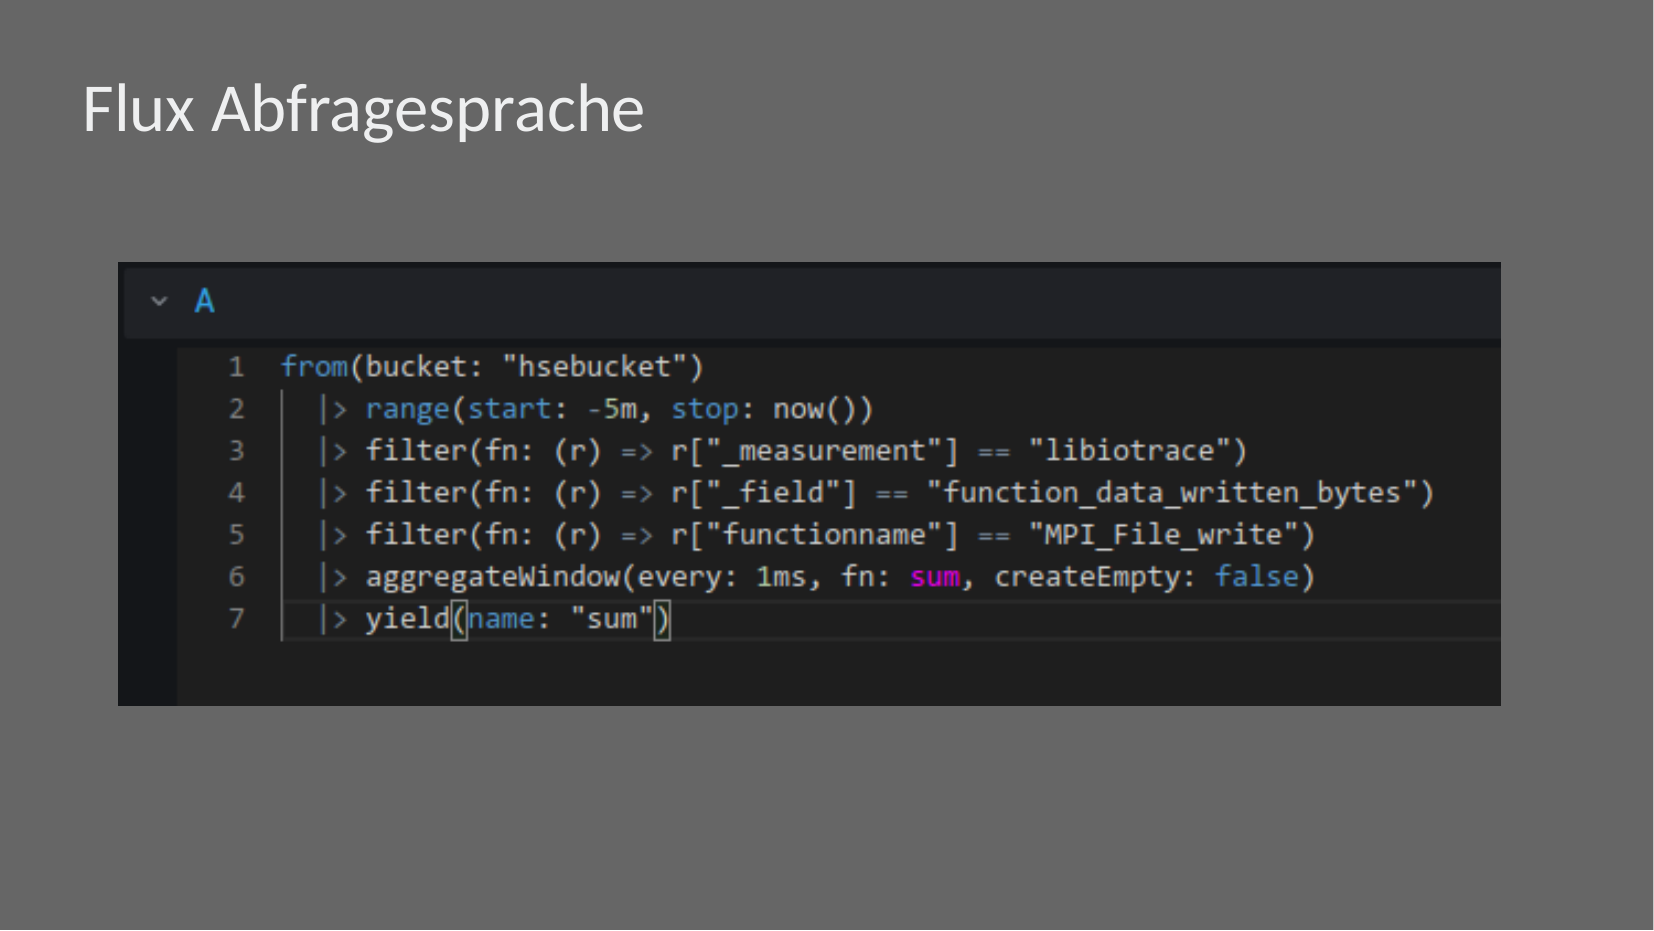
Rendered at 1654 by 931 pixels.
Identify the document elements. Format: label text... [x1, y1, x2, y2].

title Flux Abfragesprache [82, 37, 1571, 193]
picture [118, 262, 1501, 706]
